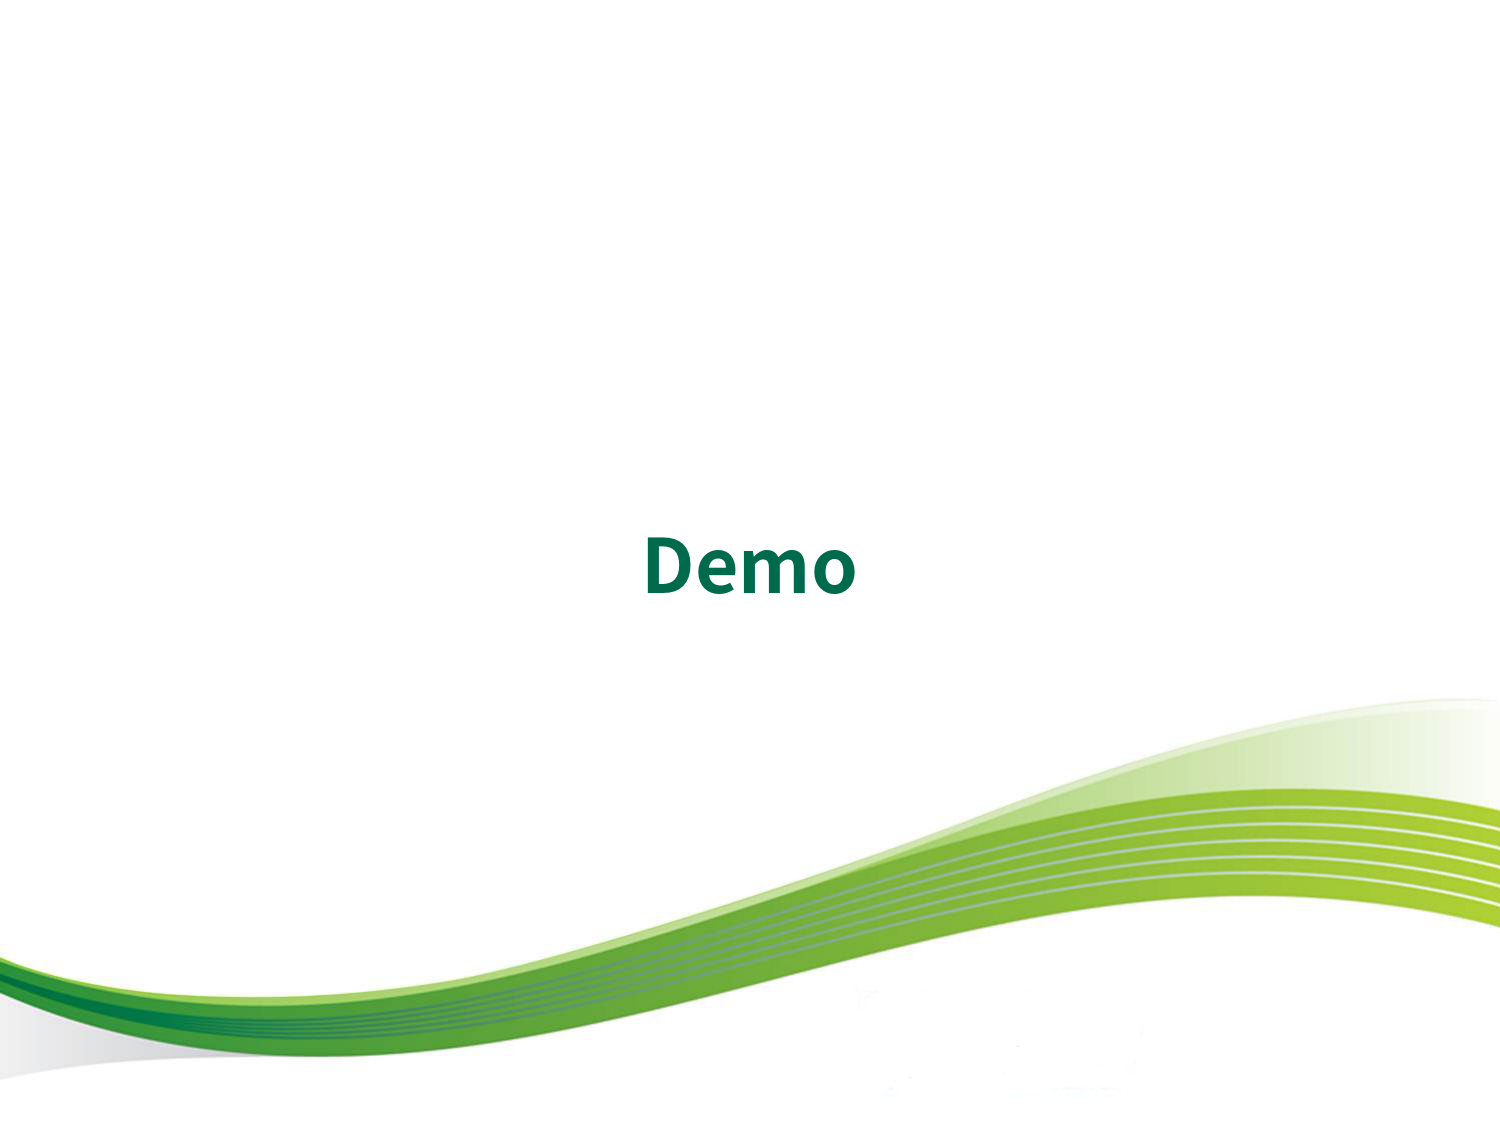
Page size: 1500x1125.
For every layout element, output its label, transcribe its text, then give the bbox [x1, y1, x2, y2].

title Demo [75, 501, 1426, 624]
picture [0, 0, 1500, 1125]
